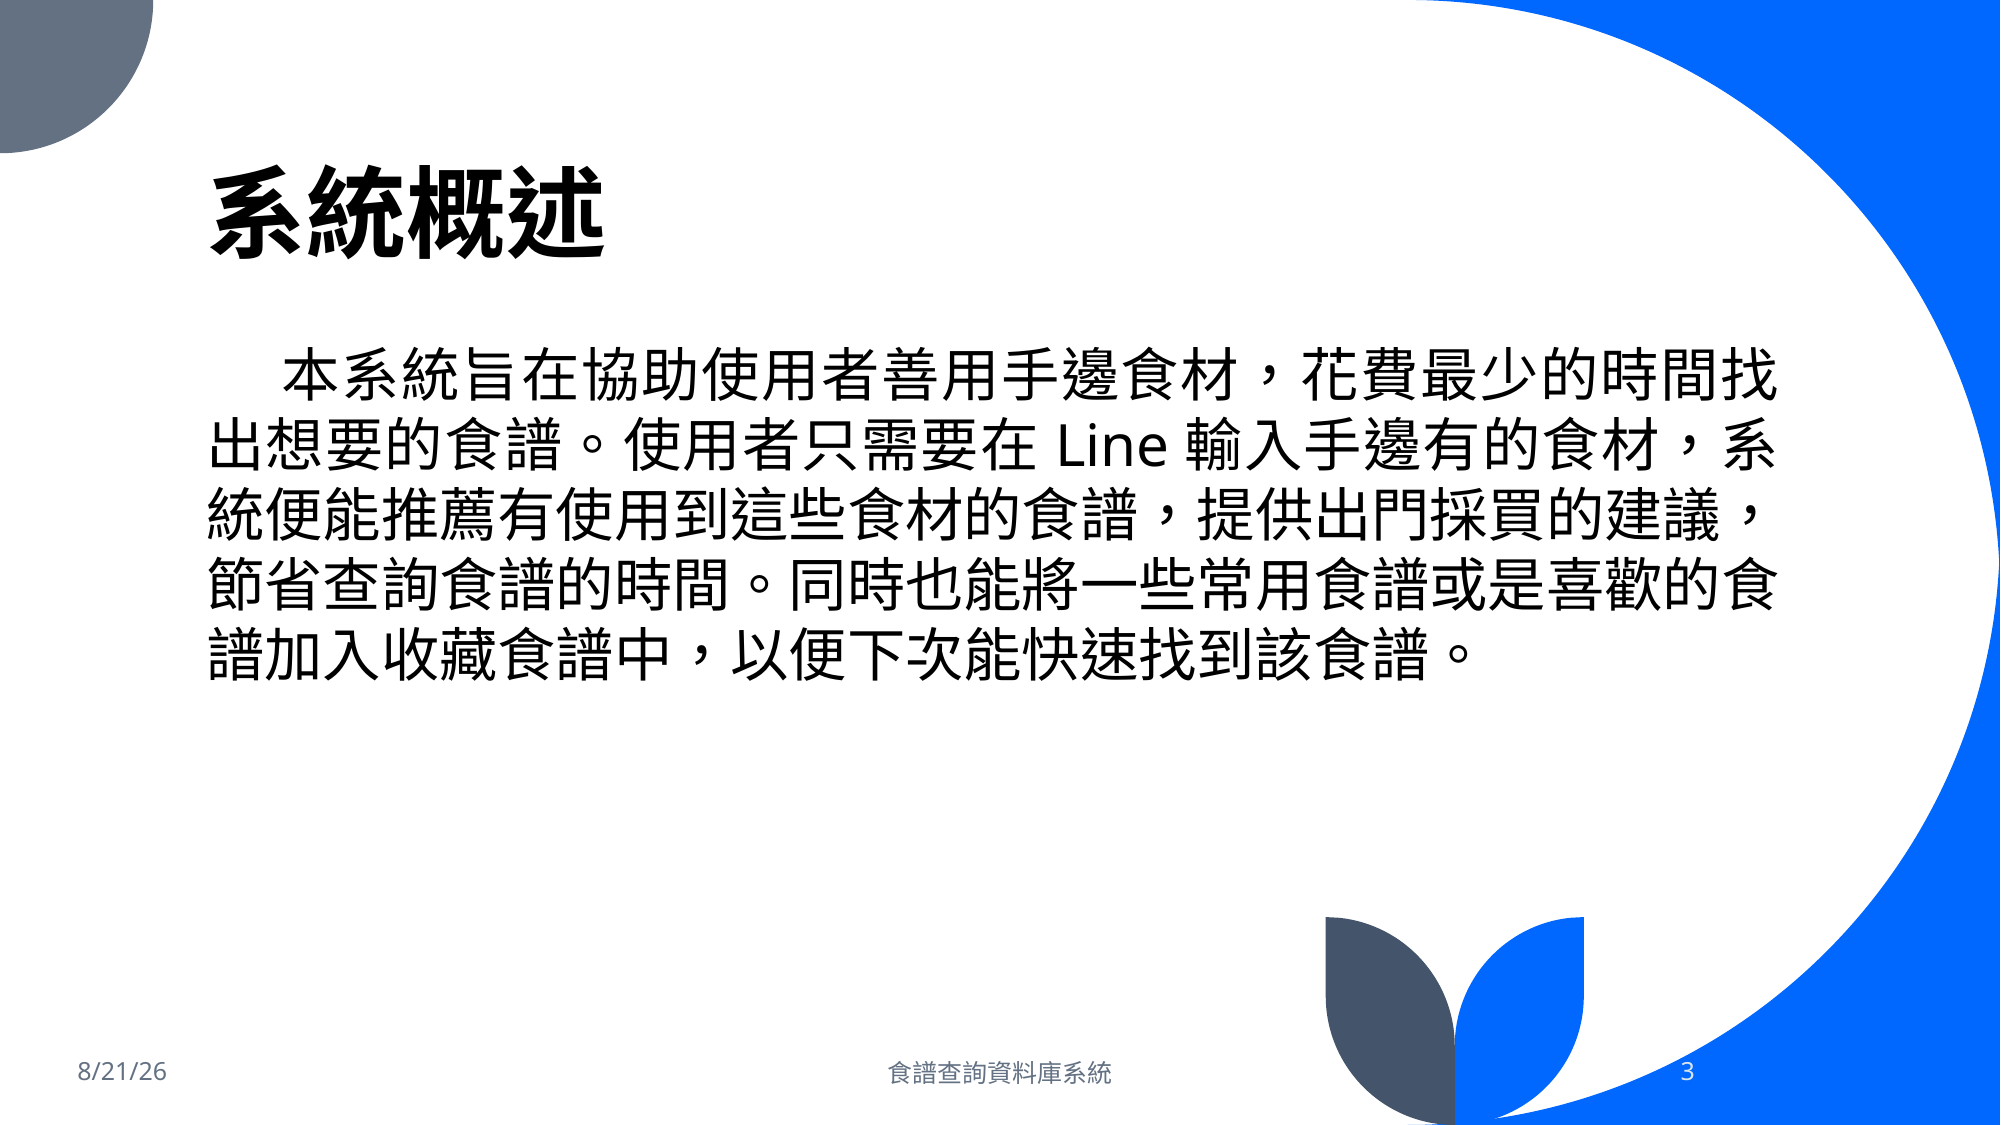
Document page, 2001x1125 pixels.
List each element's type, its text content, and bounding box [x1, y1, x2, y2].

list 本系統旨在協助使用者善用手邊食材，花費最少的時間找出想要的食譜。使用者只需要在Line輸入手邊有的食材，系統便能推薦有使用到這些食材的食譜，提供出門採買的建議，節省查詢食譜的時間。同時也能將一些常用食譜或是喜歡的食譜加入收藏食譜中，以便下次能快速找到該食譜。 [191, 330, 1796, 884]
slide_number 3 [1665, 1042, 1938, 1103]
title 系統概述 [191, 62, 1796, 280]
footer 食譜查詢資料庫系統 [662, 1042, 1338, 1103]
slide_number 6/10/2025 [62, 1042, 513, 1103]
